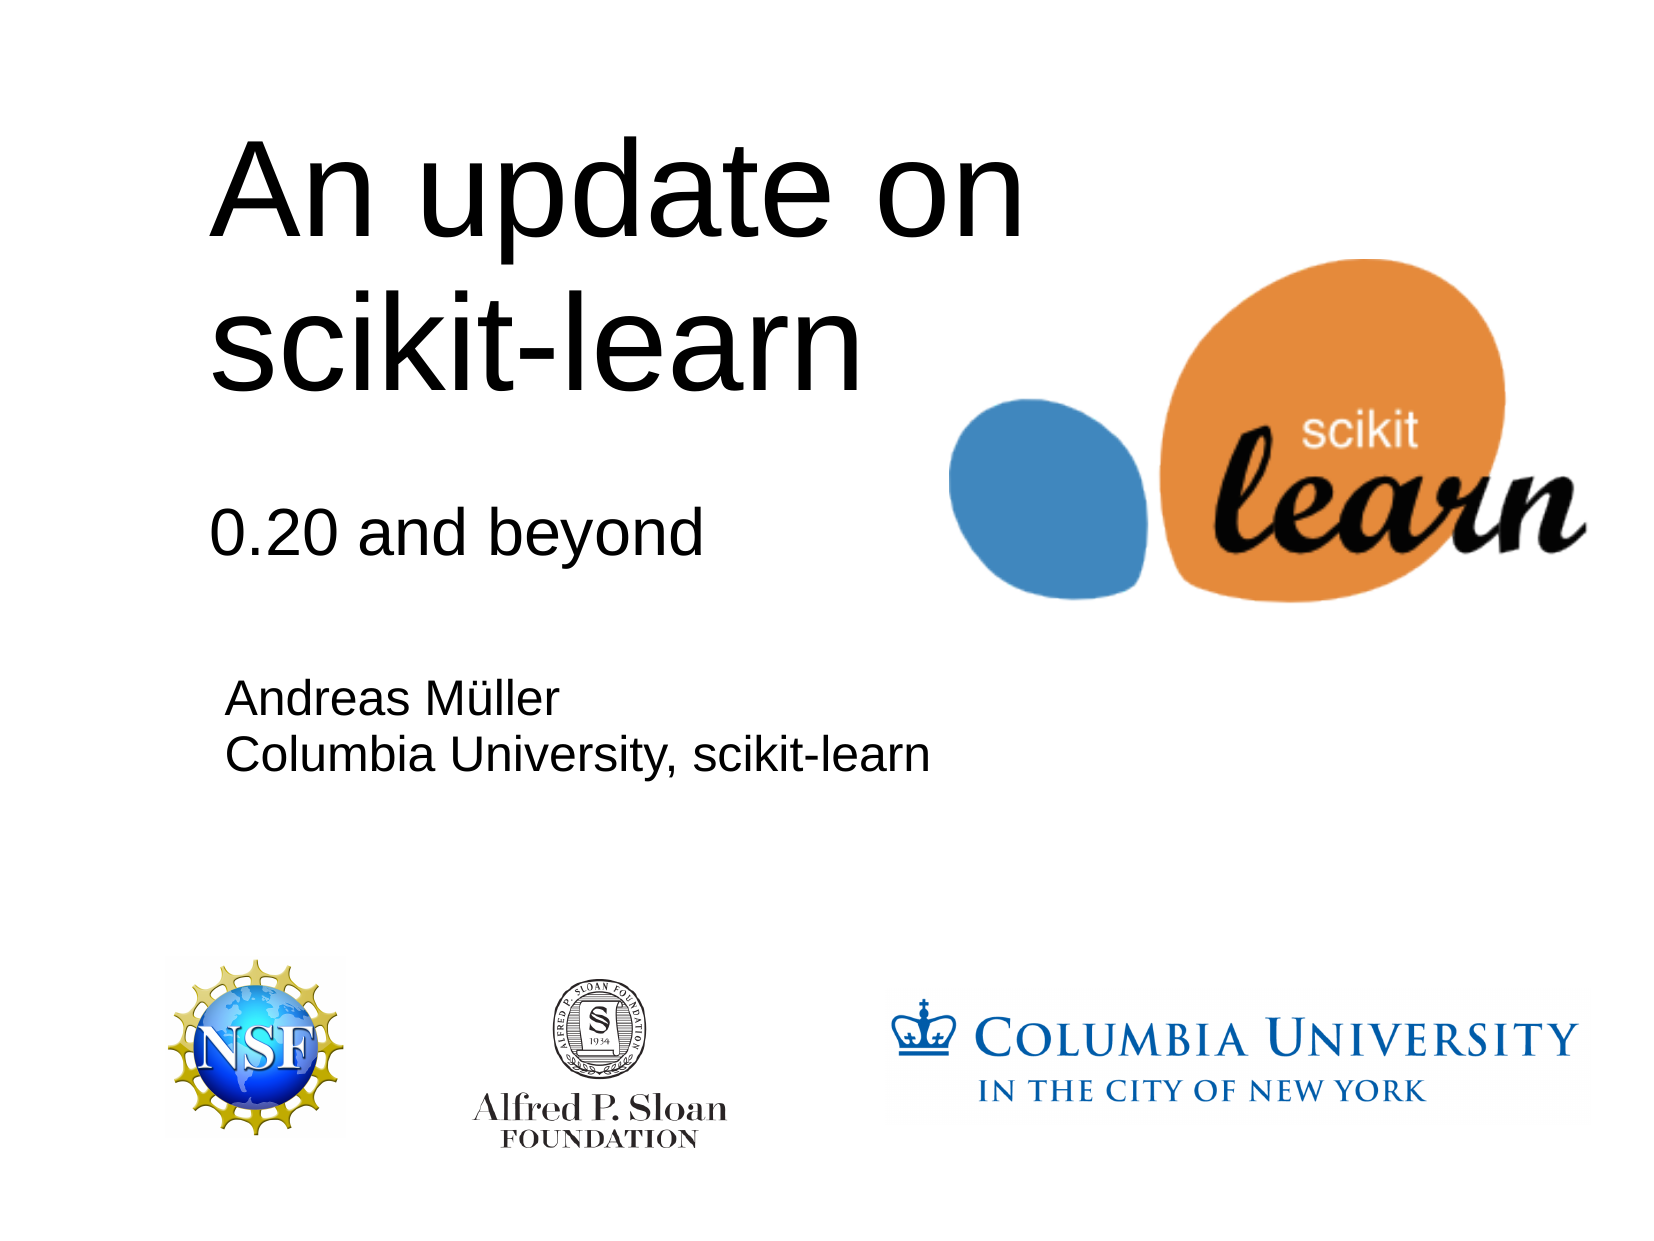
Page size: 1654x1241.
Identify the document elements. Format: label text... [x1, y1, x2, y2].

text_box An update on scikit-learn 0.20 and beyond [194, 105, 1456, 658]
text_box Andreas Müller Columbia University, scikit-learn [209, 662, 1321, 873]
picture [949, 259, 1621, 676]
picture [448, 974, 751, 1152]
picture [885, 988, 1591, 1126]
picture [165, 956, 346, 1138]
